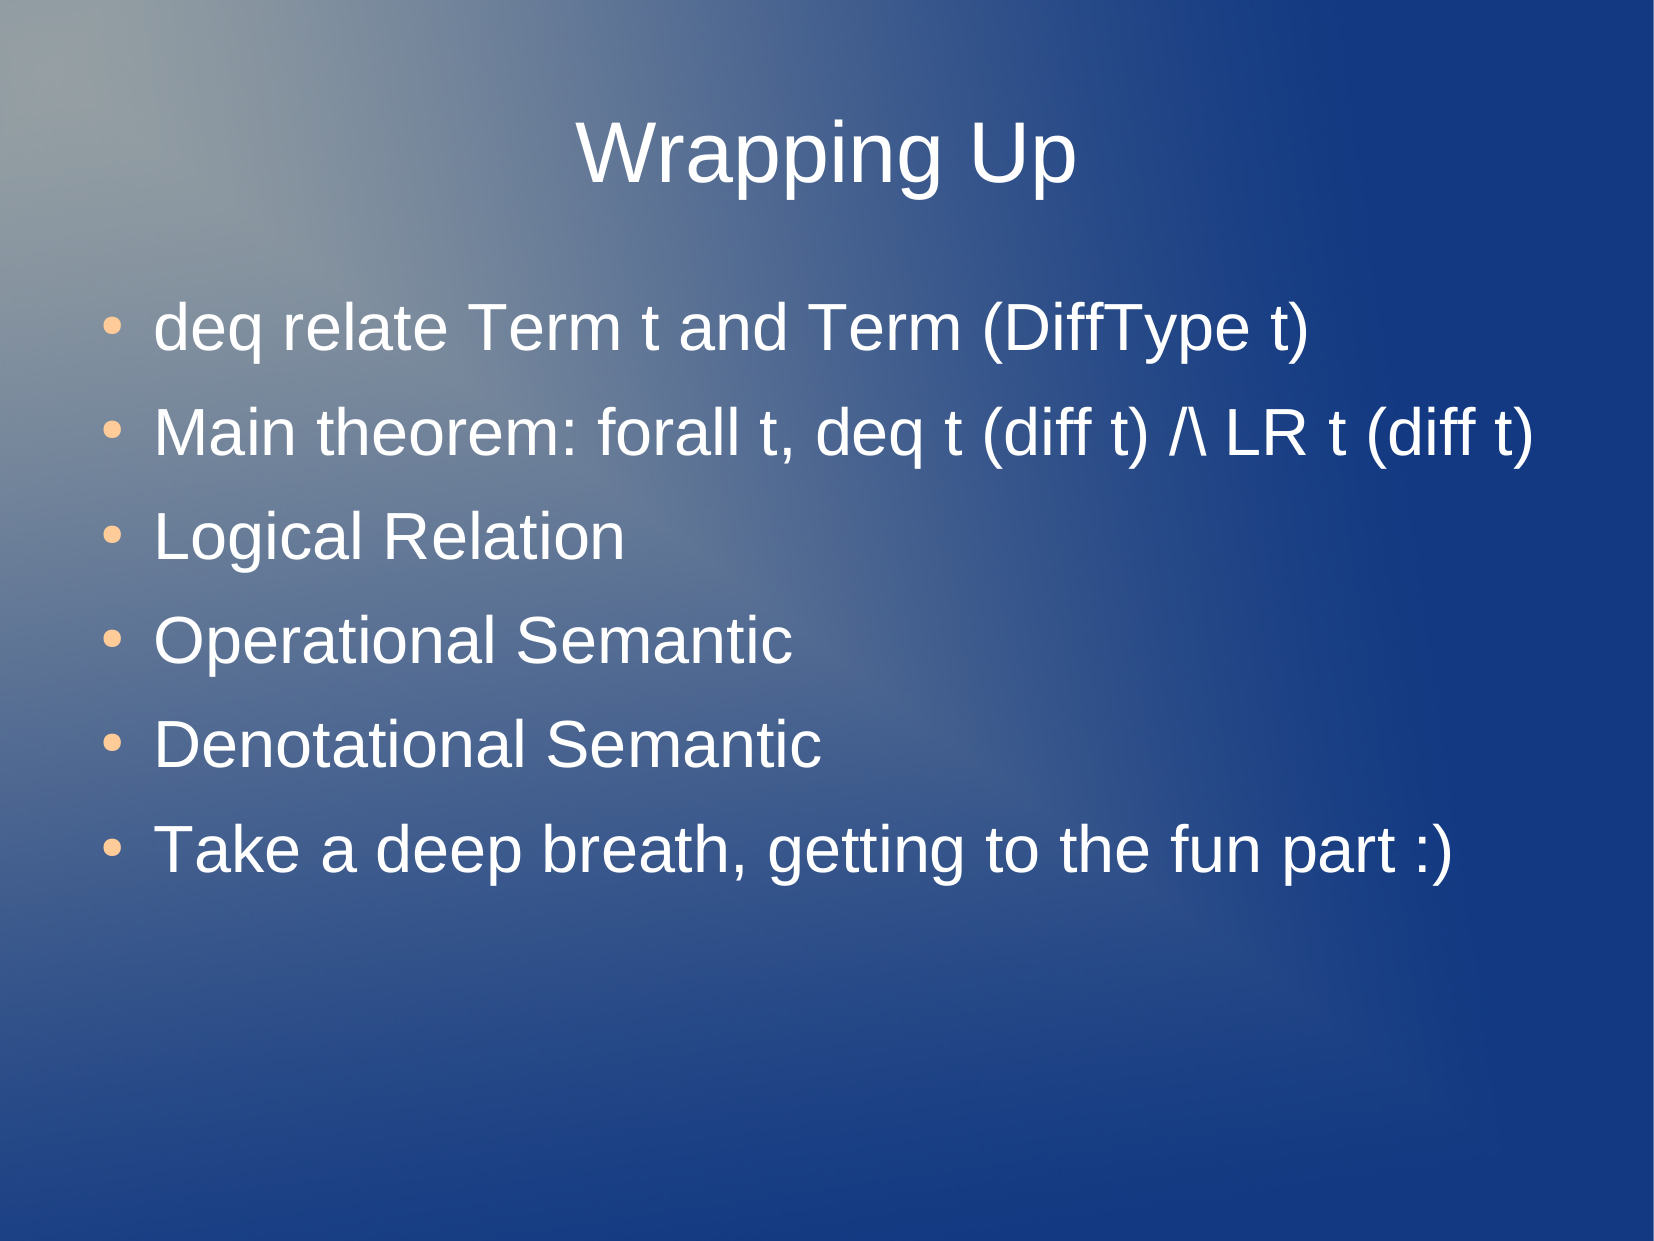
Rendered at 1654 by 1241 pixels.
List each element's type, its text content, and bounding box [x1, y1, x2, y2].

title Wrapping Up [82, 49, 1571, 257]
list deq relate Term t and Term (DiffType t) Main theorem: forall t, deq t (diff t) /\ LR t (diff t) Logical Relation Operational Semantic Denotational Semantic Take a deep breath, getting to the fun part :) [82, 290, 1571, 1109]
picture [0, 0, 1654, 1241]
